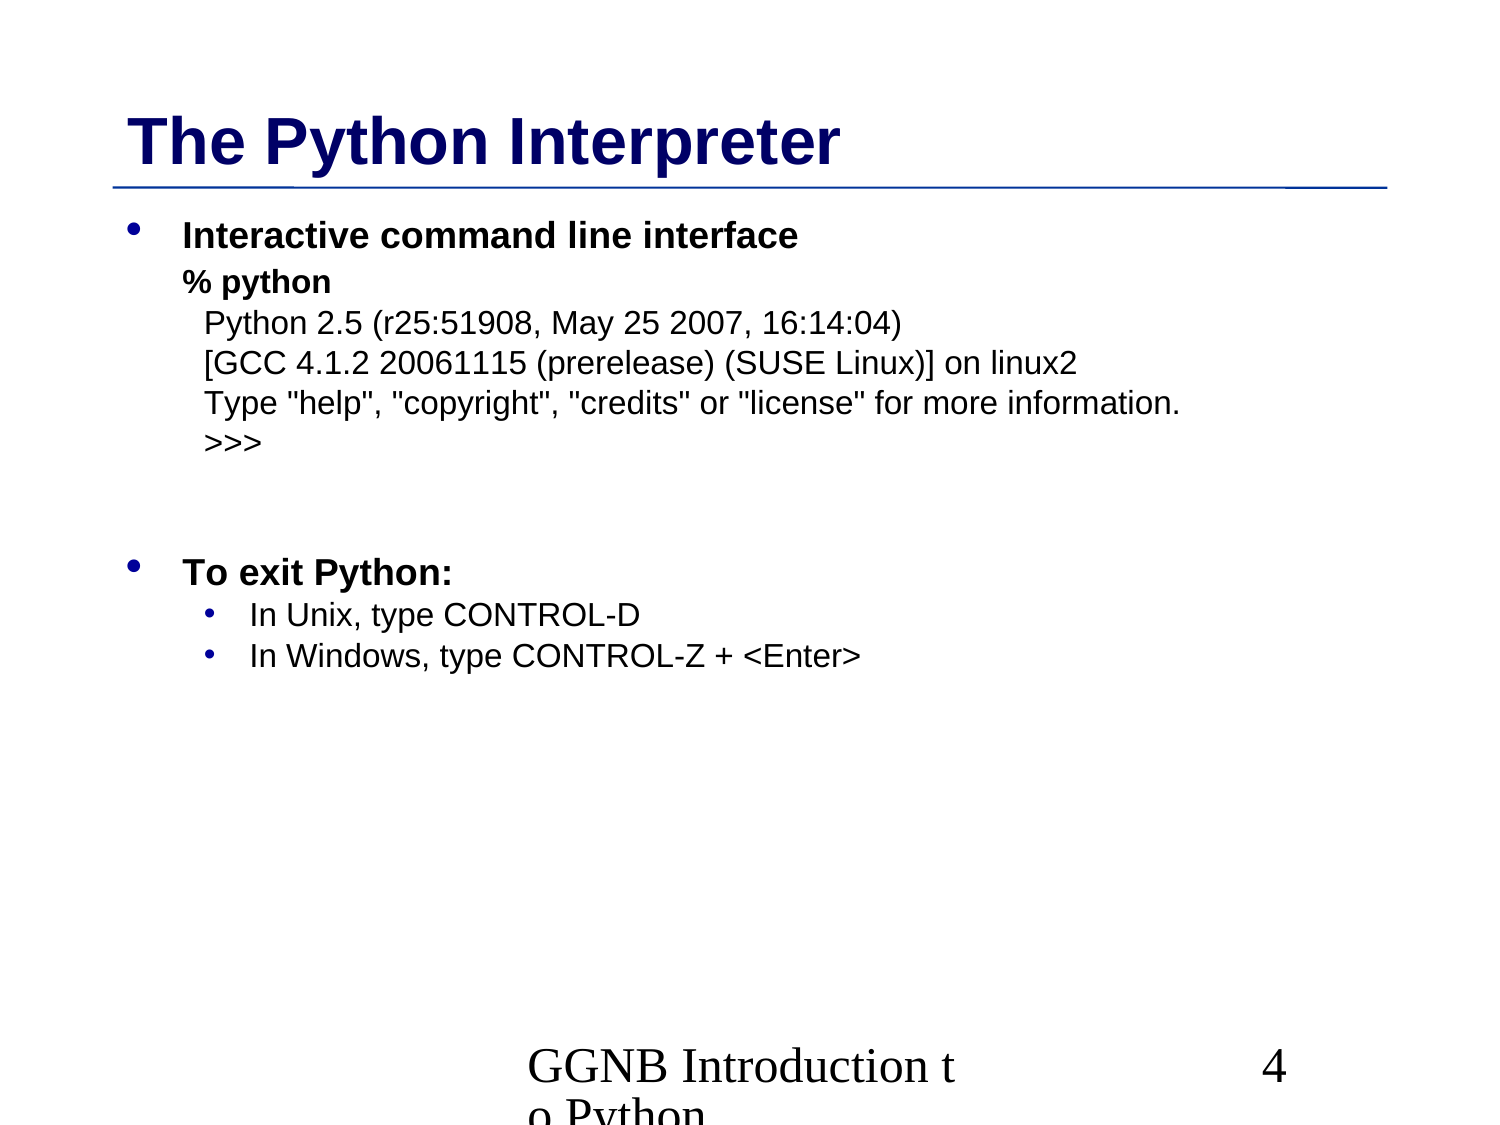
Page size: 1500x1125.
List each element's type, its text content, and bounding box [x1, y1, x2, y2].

list Interactive command line interface % python Python 2.5 (r25:51908, May 25 2007, 16:14:04) [GCC 4.1.2 20061115 (prerelease) (SUSE Linux)] on linux2 Type "help", "copyright", "credits" or "license" for more information. >>> To exit Python: In Unix, type CONTROL-D In Windows, type CONTROL-Z + <Enter> [112, 212, 1388, 971]
title The Python Interpreter [112, 89, 1388, 185]
